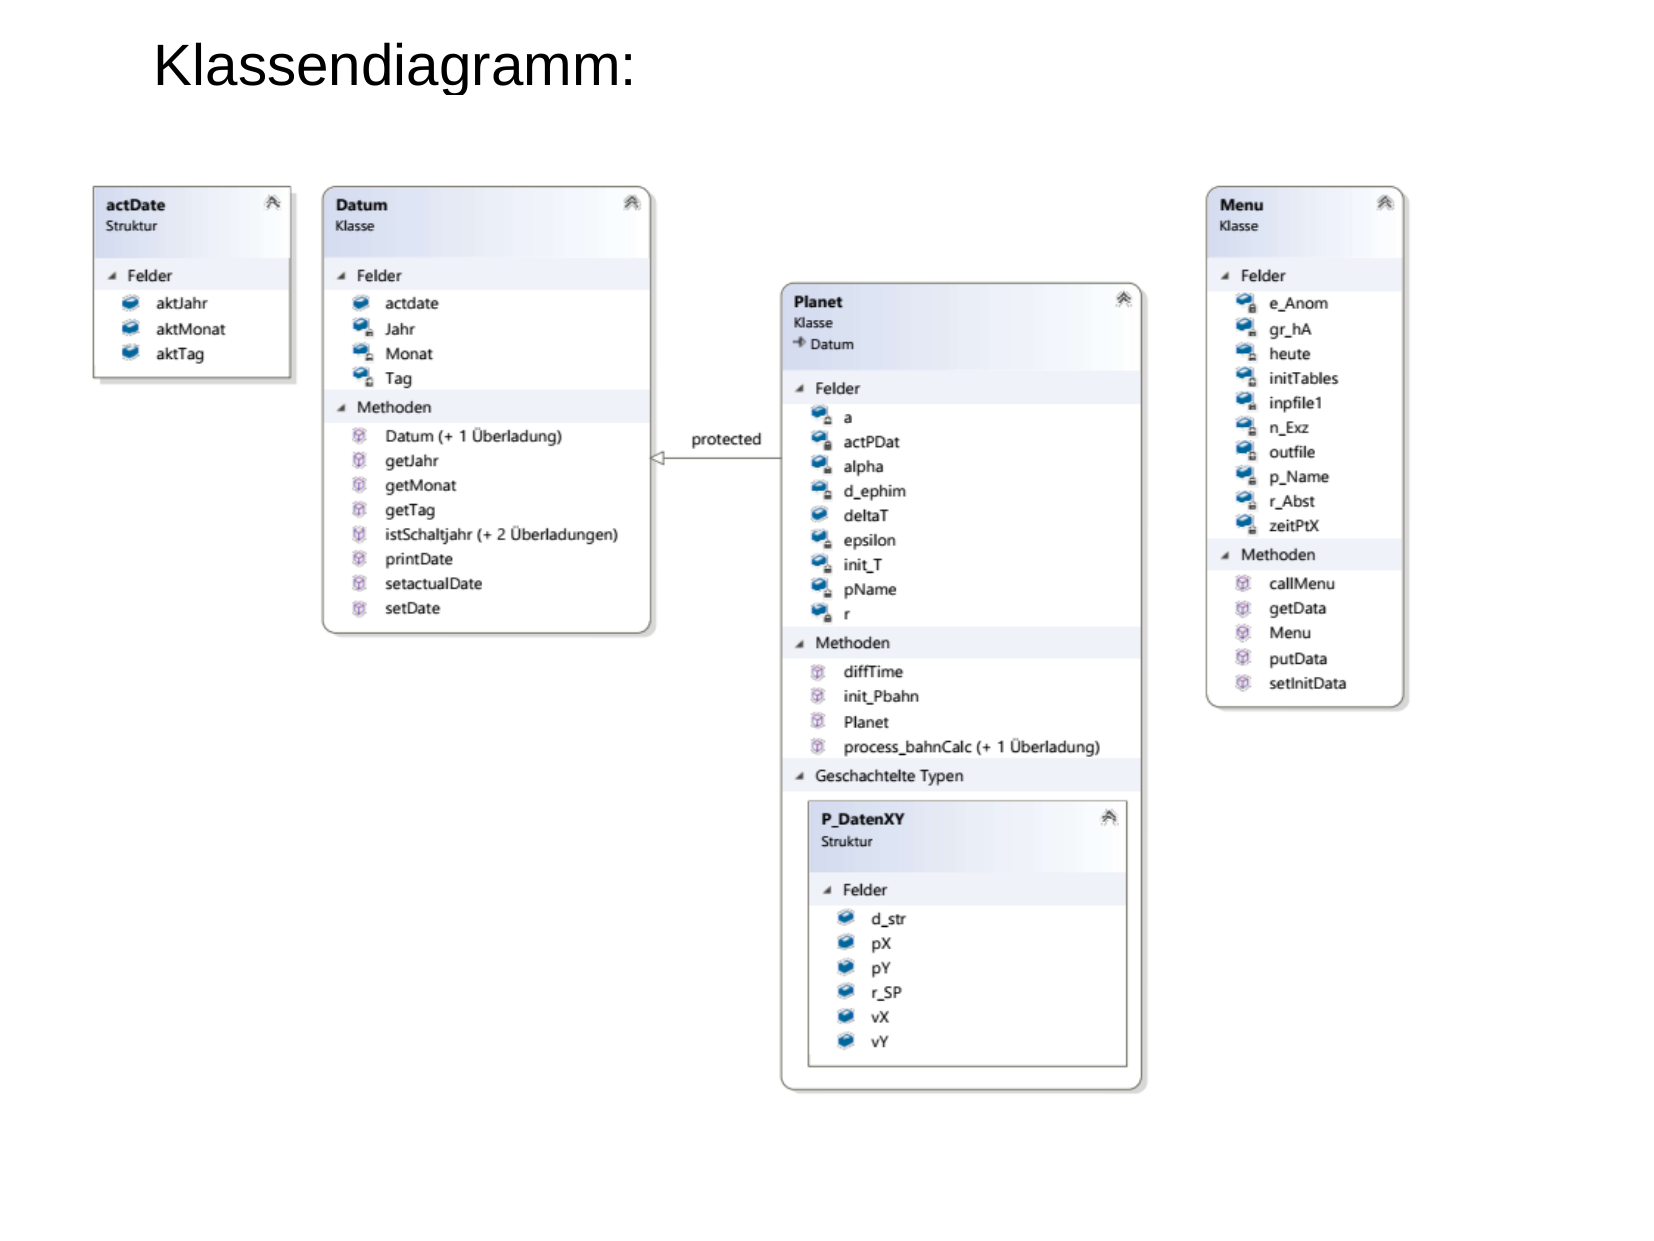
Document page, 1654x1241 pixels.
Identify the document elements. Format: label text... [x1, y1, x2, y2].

picture [0, 95, 1654, 1241]
title Klassendiagramm: [11, 0, 780, 95]
